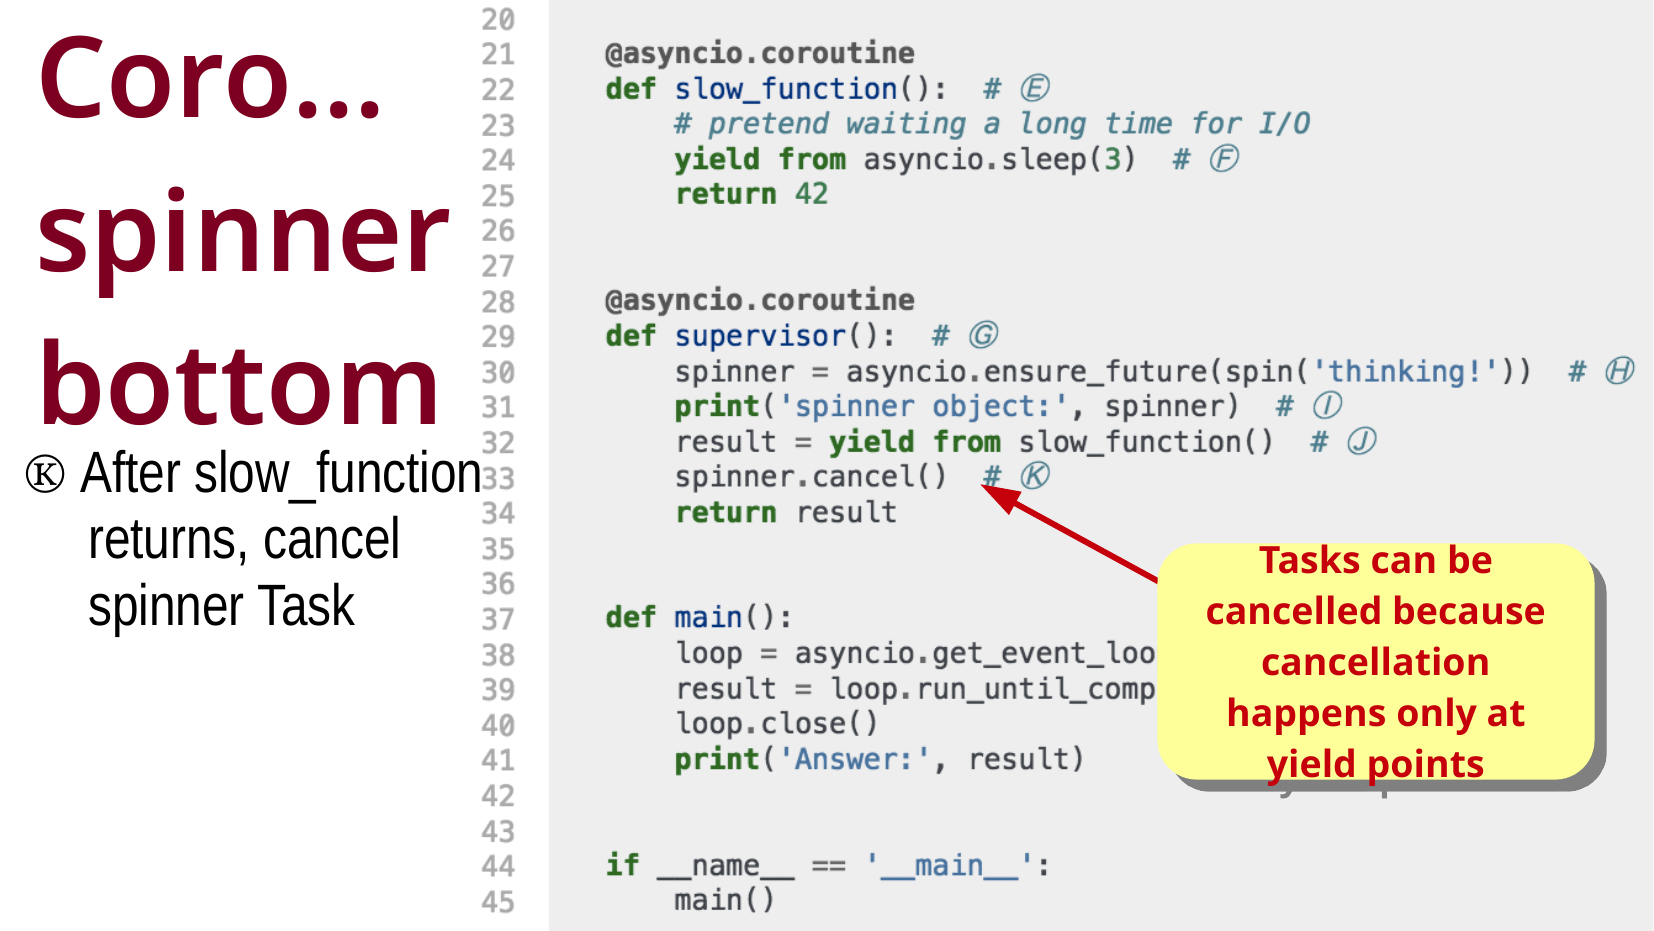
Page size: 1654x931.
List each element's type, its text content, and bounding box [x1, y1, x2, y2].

picture [458, 0, 1654, 931]
text_box Tasks can be cancelled because cancellation happens only at yield points [1157, 543, 1595, 780]
list Ⓚ After slow_function returns, cancel spinner Task [23, 437, 497, 899]
title Coro... spinner bottom [35, 59, 458, 396]
